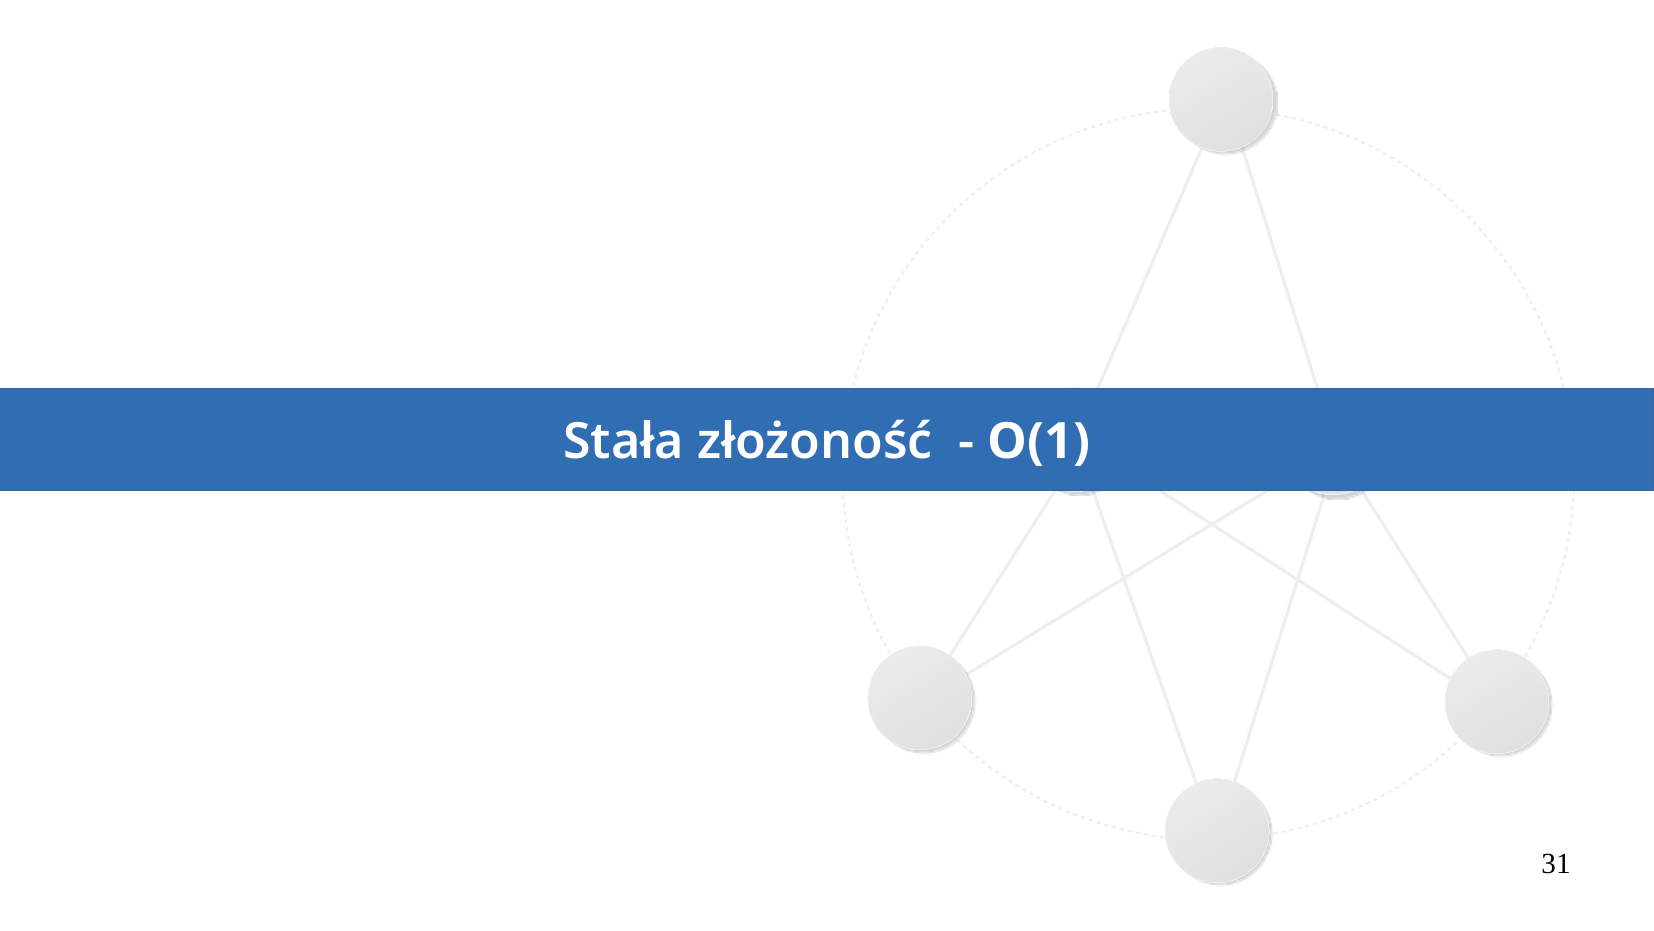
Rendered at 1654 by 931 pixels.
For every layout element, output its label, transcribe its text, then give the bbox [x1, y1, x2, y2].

text_box [1313, 491, 1353, 495]
text_box [1169, 47, 1273, 152]
text_box Stała złożoność - O(1) [0, 388, 1654, 491]
text_box [867, 645, 972, 750]
text_box [1445, 649, 1549, 754]
text_box [1165, 778, 1270, 883]
